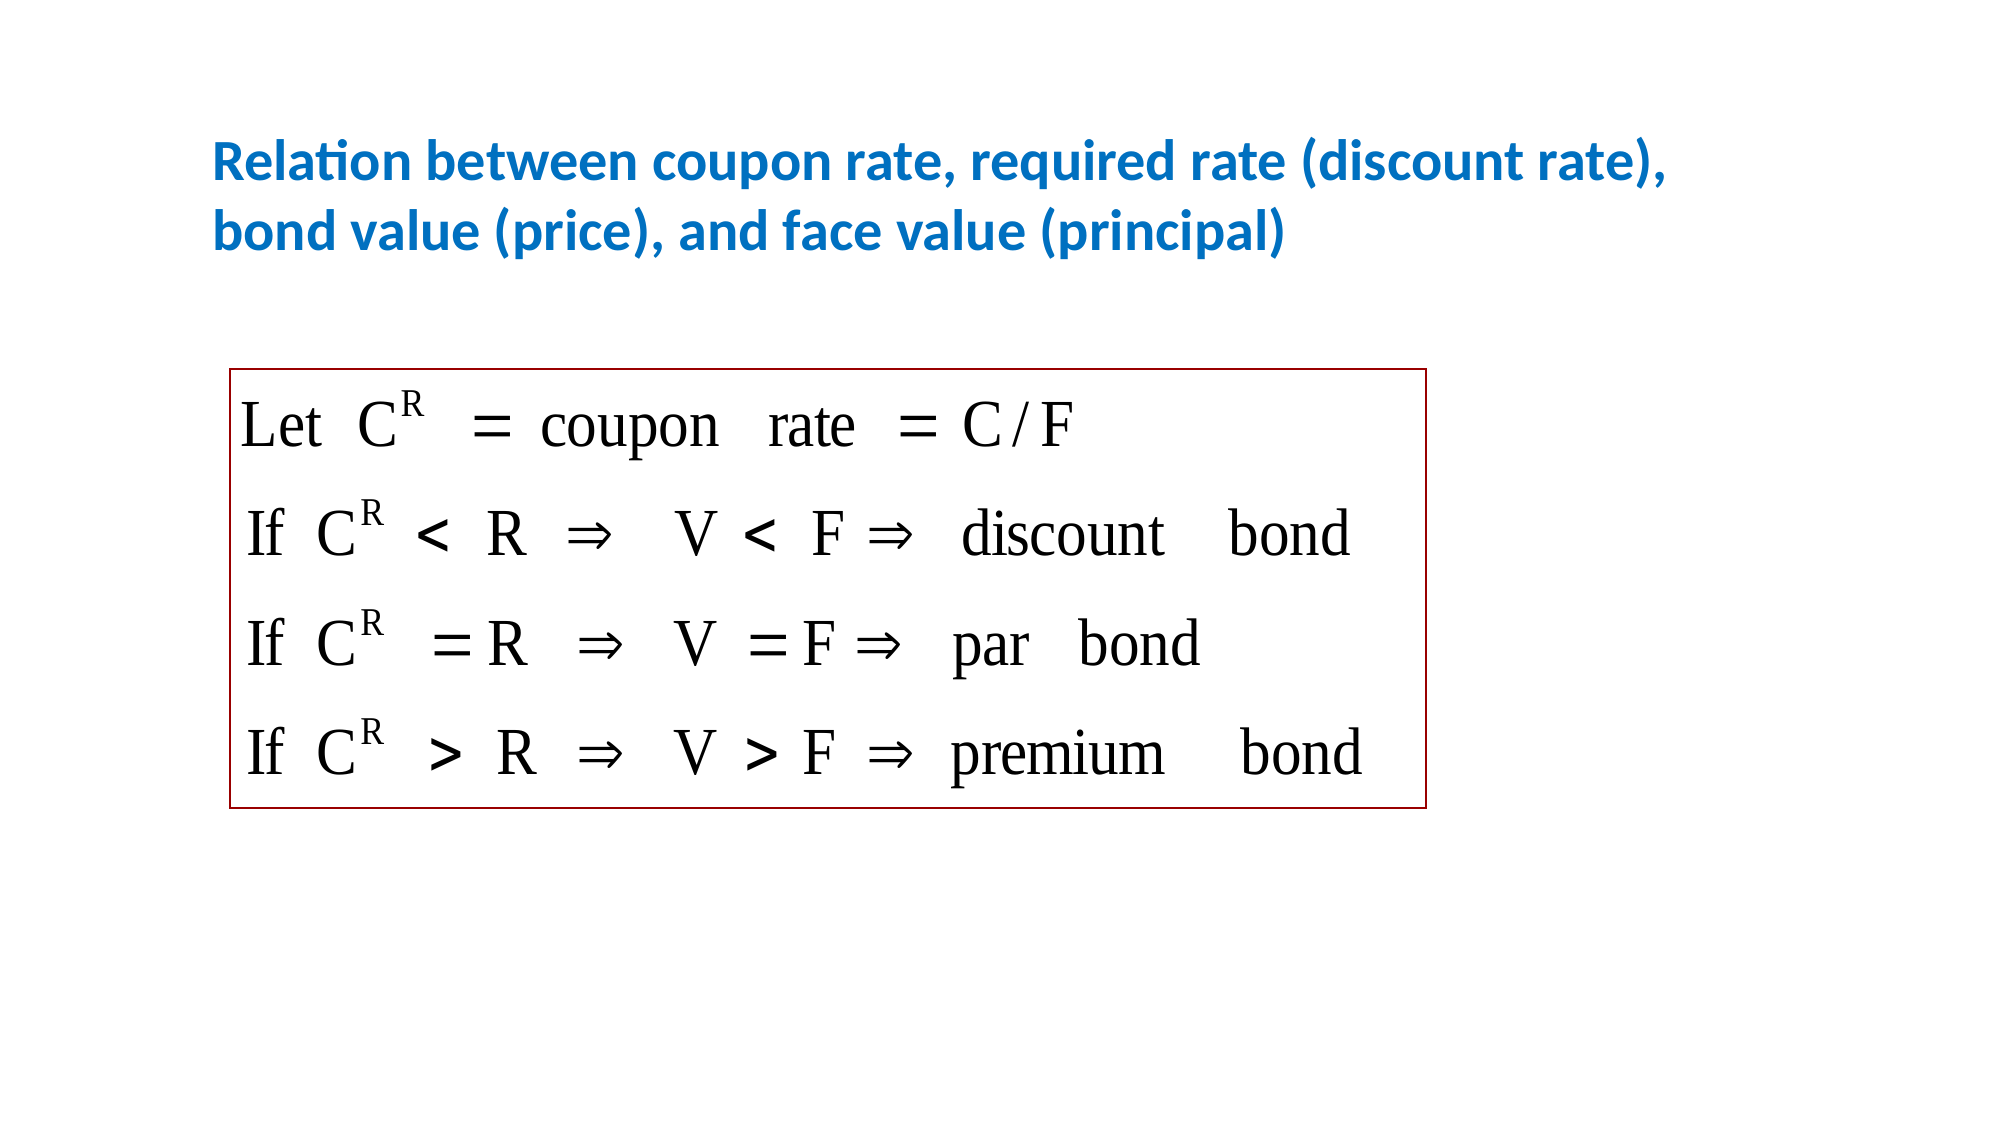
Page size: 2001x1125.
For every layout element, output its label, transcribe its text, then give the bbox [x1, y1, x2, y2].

chart [231, 369, 1426, 807]
text_box Relation between coupon rate, required rate (discount rate), bond value (price), and face value (principal) [197, 114, 1724, 270]
